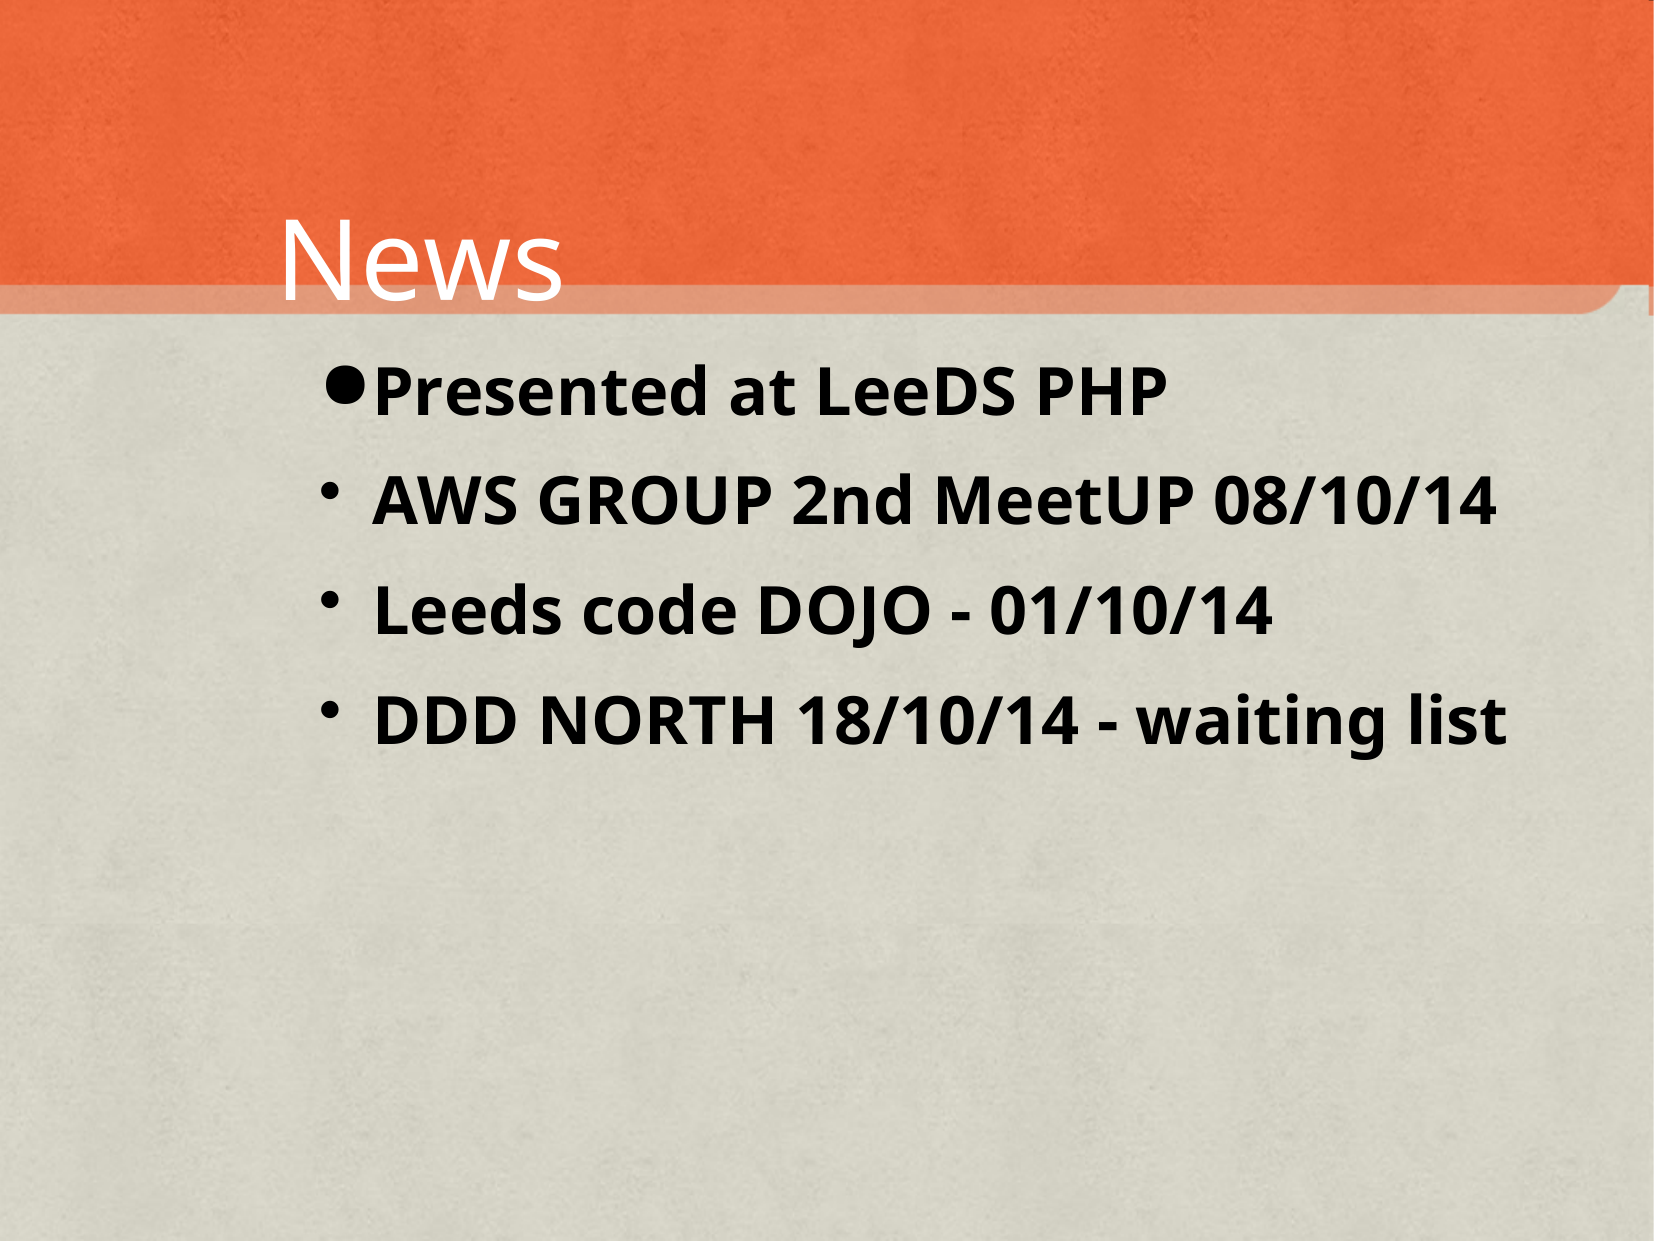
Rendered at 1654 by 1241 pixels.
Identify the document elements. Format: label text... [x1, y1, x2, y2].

picture [0, 0, 1654, 1241]
list Presented at LeeDS PHP AWS GROUP 2nd MeetUP 08/10/14 Leeds code DOJO - 01/10/14 DDD NORTH 18/10/14 - waiting list [301, 348, 1525, 1068]
title News [274, 187, 1654, 316]
